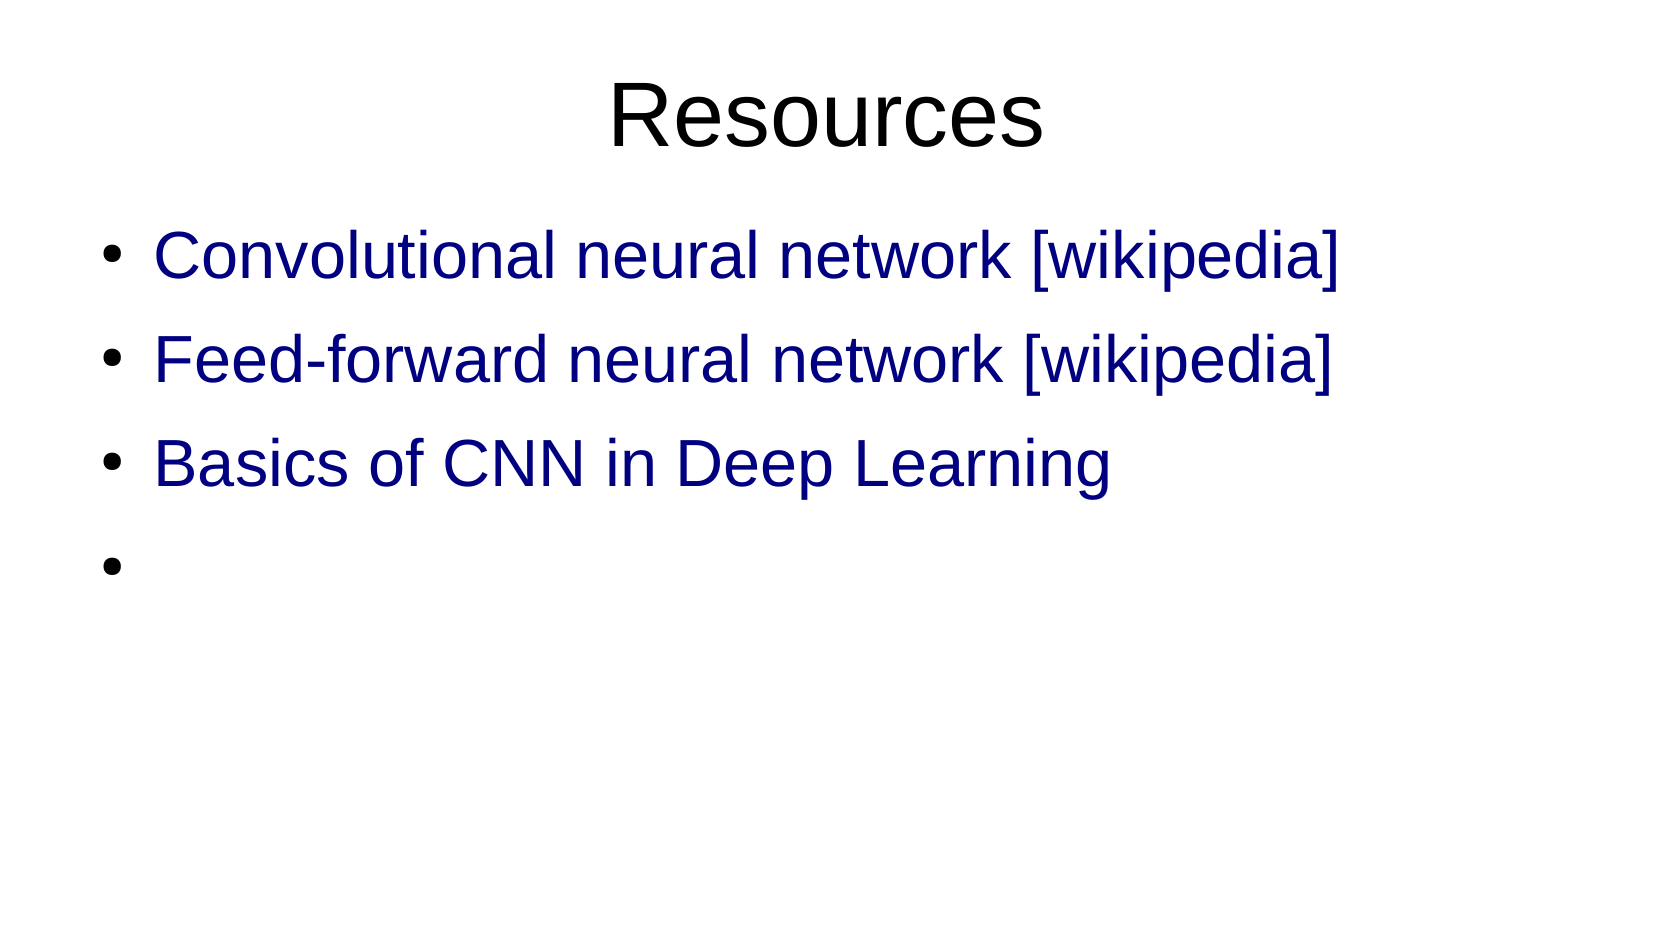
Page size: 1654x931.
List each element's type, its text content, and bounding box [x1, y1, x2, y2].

title Resources [82, 37, 1571, 193]
list Convolutional neural network [wikipedia] Feed-forward neural network [wikipedia] Basics of CNN in Deep Learning [82, 217, 1571, 758]
